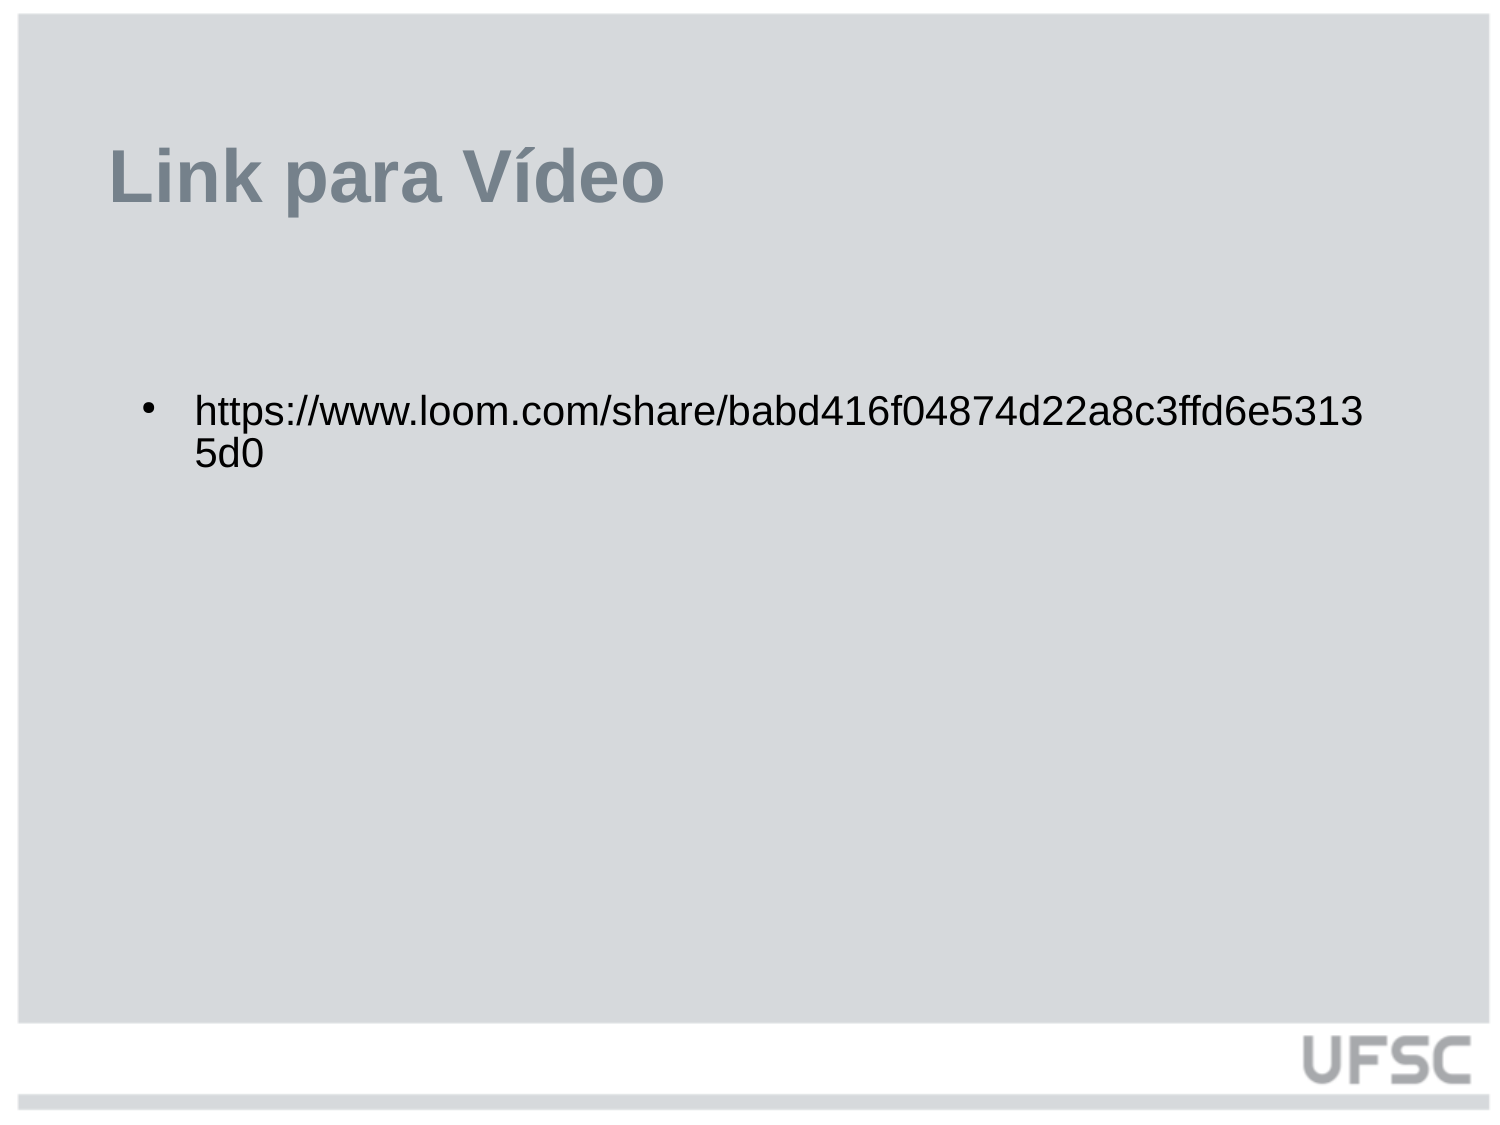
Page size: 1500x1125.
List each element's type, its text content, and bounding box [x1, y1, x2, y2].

title Link para Vídeo [94, 130, 1388, 249]
list https://www.loom.com/share/babd416f04874d22a8c3ffd6e53135d0 [109, 376, 1388, 667]
picture [0, 0, 1500, 1125]
